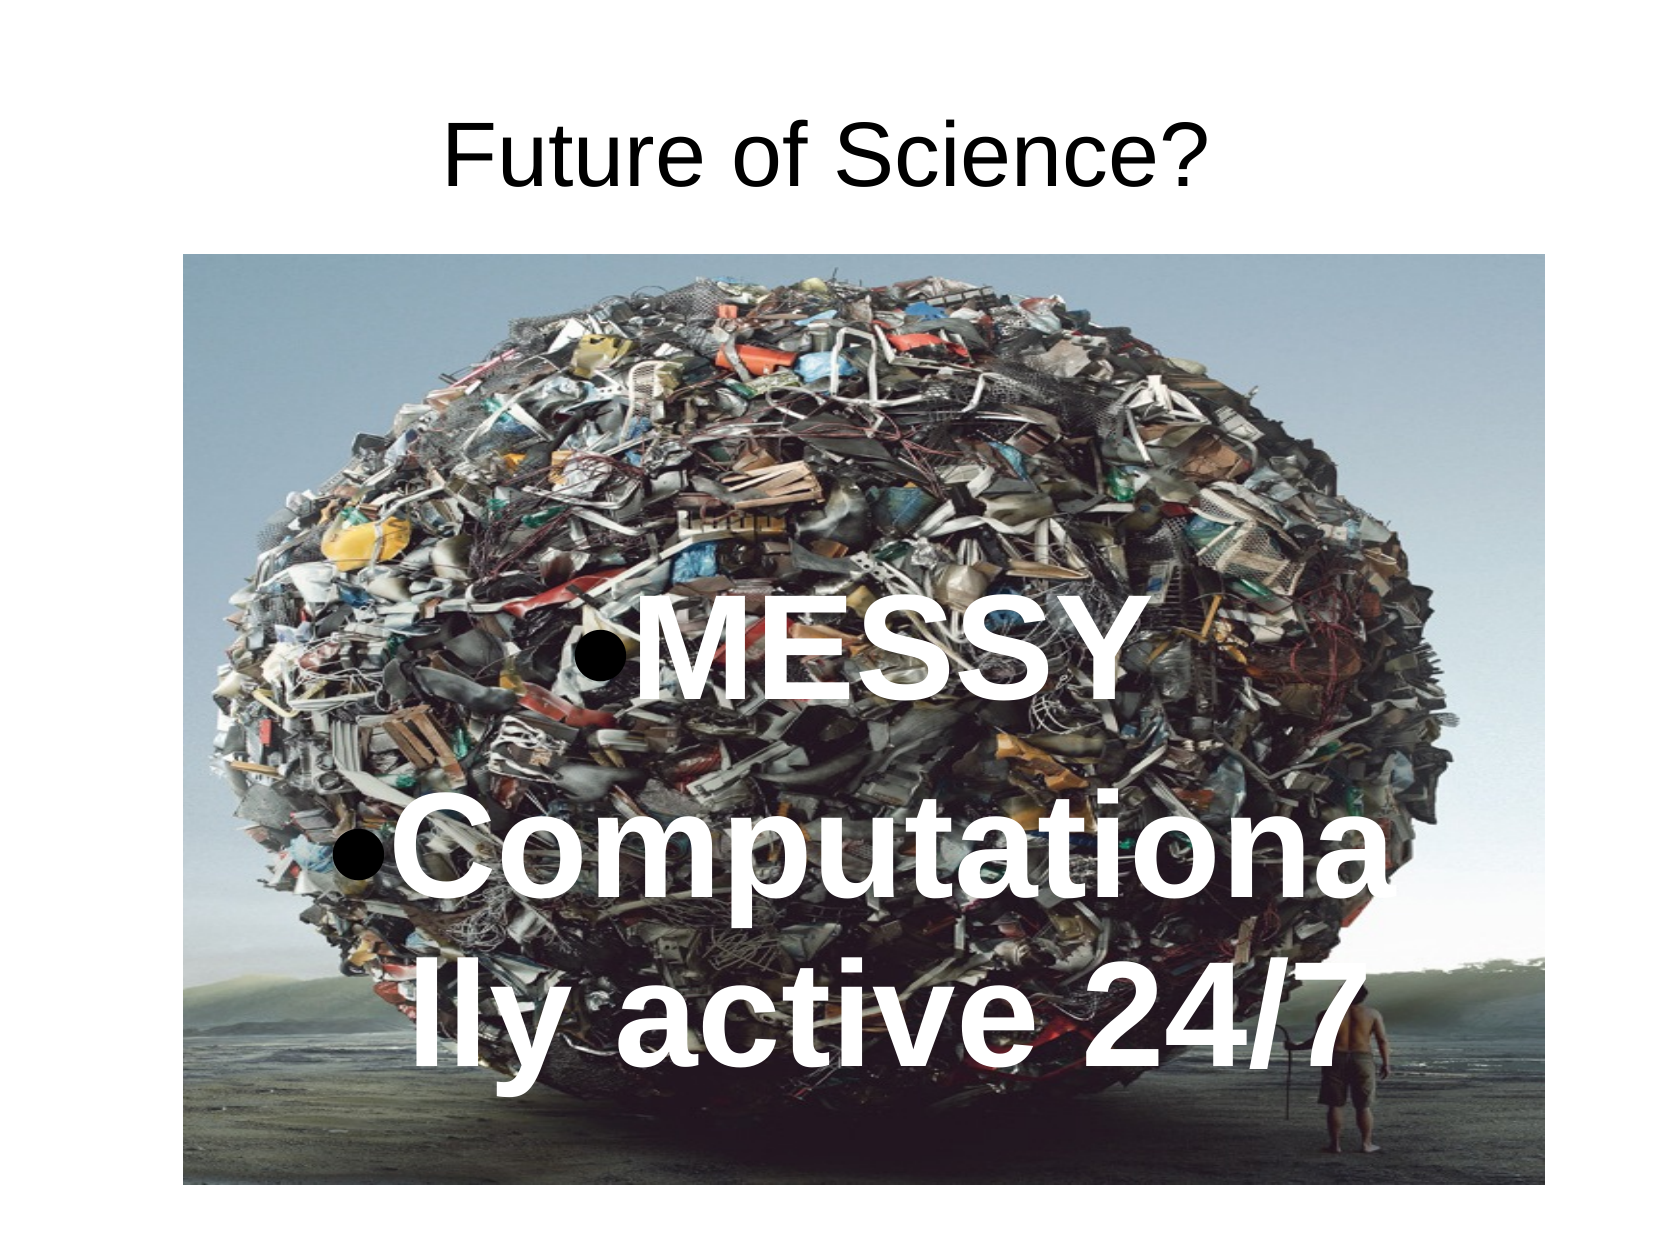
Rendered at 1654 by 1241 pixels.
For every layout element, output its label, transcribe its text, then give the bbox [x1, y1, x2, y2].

picture [183, 254, 1546, 1185]
title Future of Science? [82, 49, 1571, 257]
list MESSY Computationally active 24/7 [300, 554, 1410, 885]
